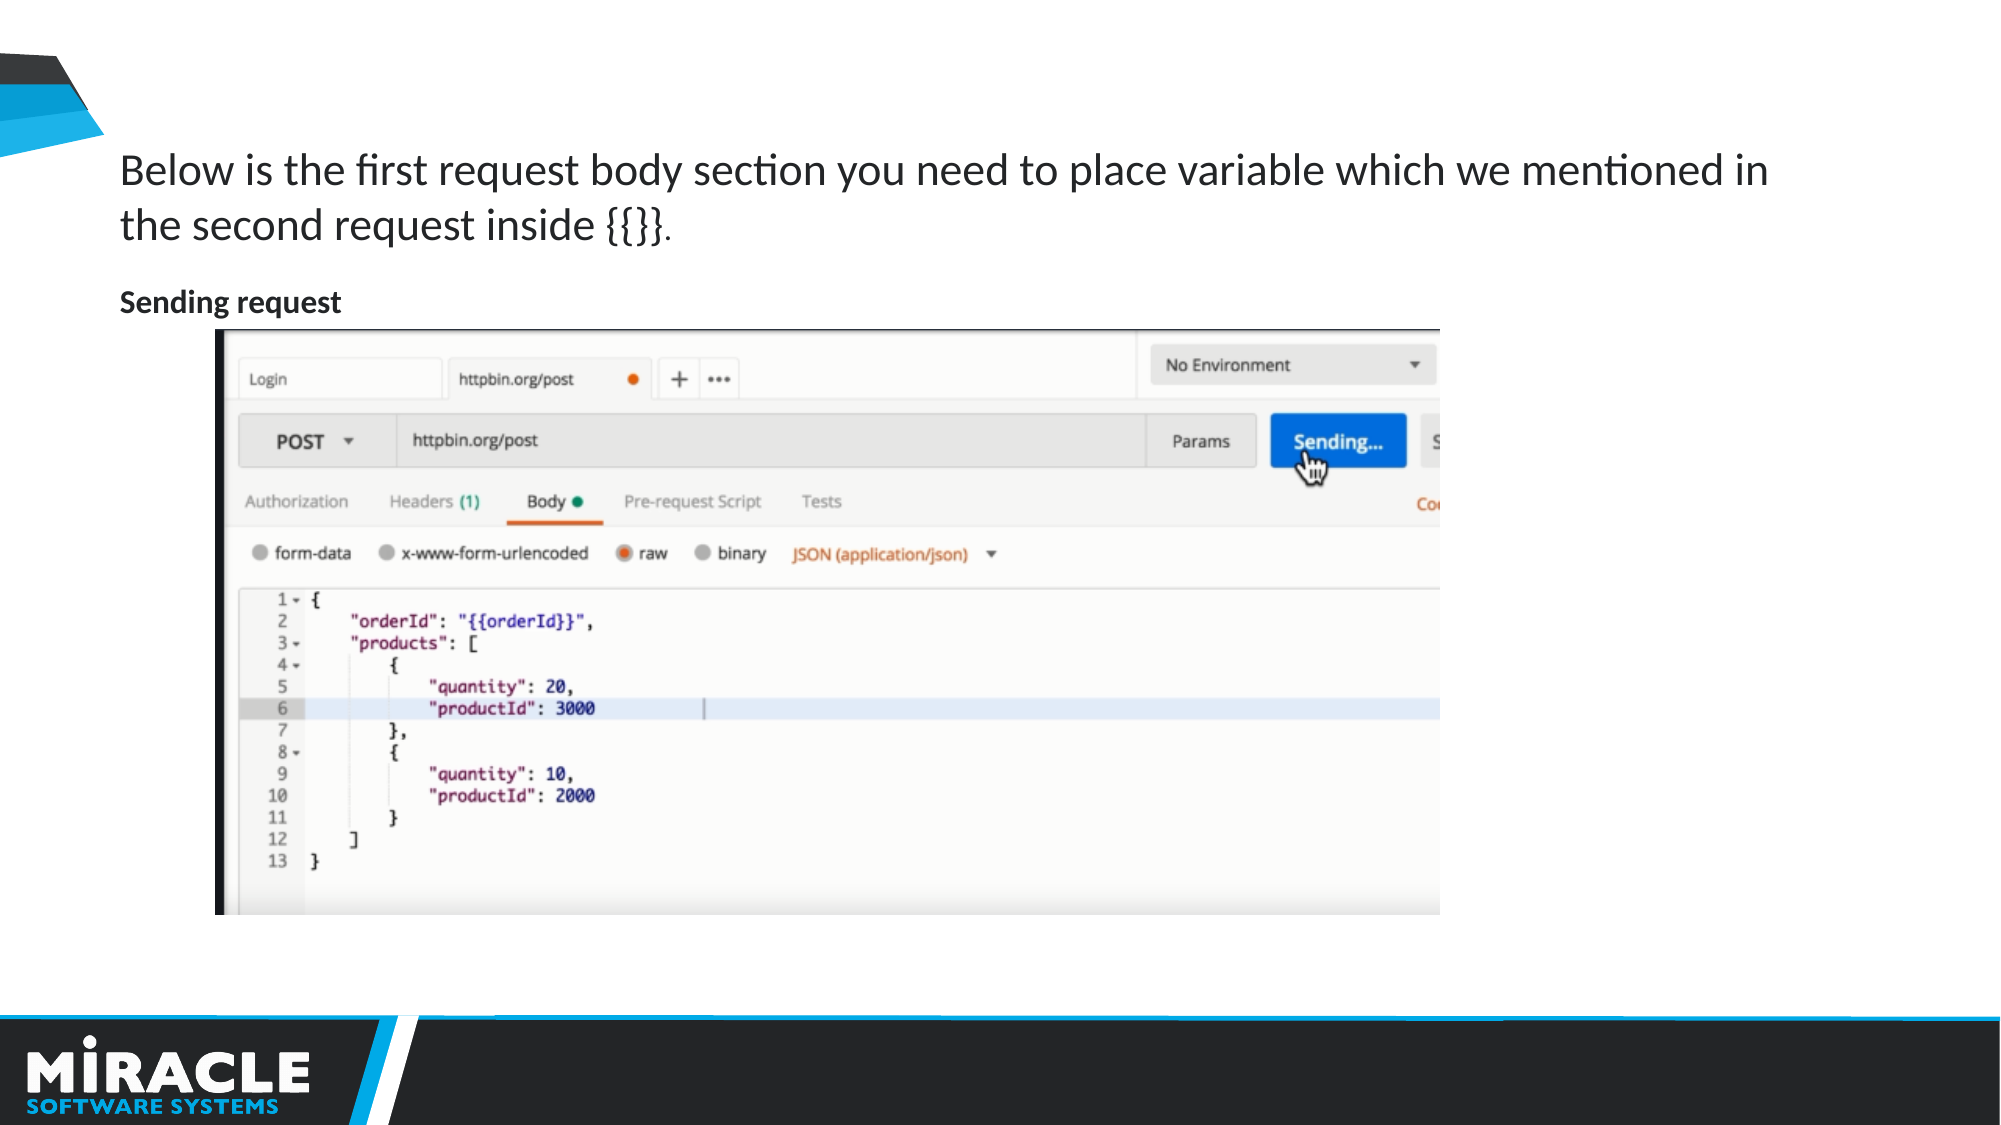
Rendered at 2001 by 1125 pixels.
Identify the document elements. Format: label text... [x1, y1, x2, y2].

picture [215, 329, 1441, 916]
text_box Below is the first request body section you need to place variable which we mentioned in the second request inside {{}}. Sending request [104, 63, 1814, 211]
